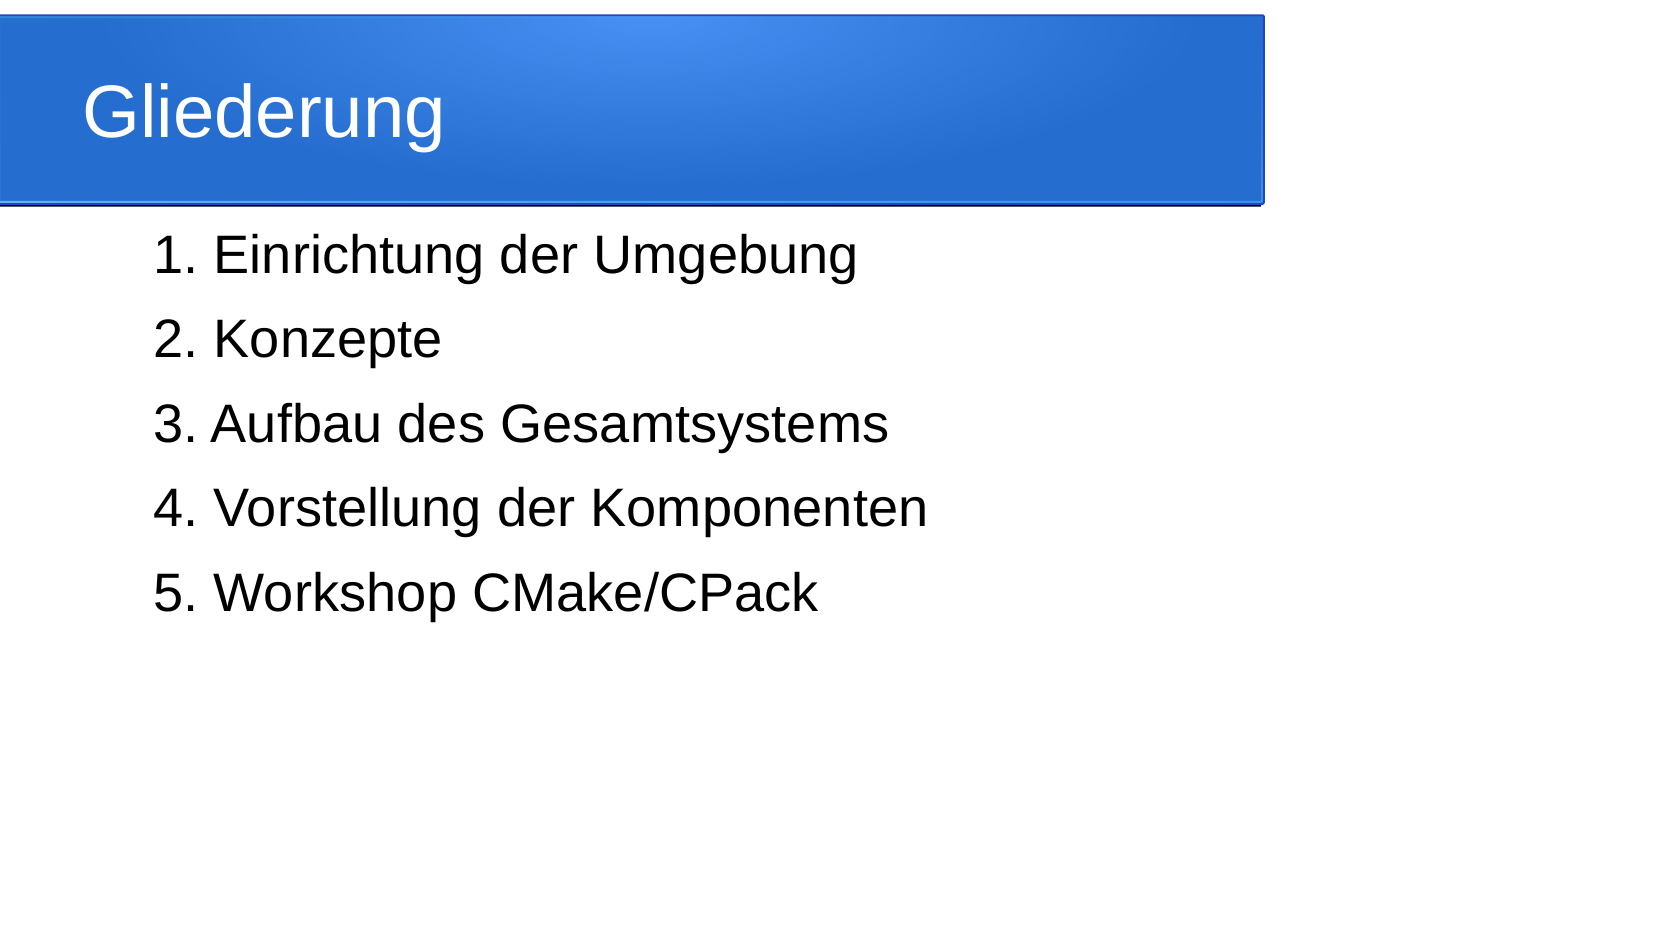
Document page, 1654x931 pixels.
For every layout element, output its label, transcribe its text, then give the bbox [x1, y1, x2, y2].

list 1. Einrichtung der Umgebung 2. Konzepte 3. Aufbau des Gesamtsystems 4. Vorstellung der Komponenten 5. Workshop CMake/CPack [82, 224, 1571, 764]
title Gliederung [82, 35, 1235, 189]
